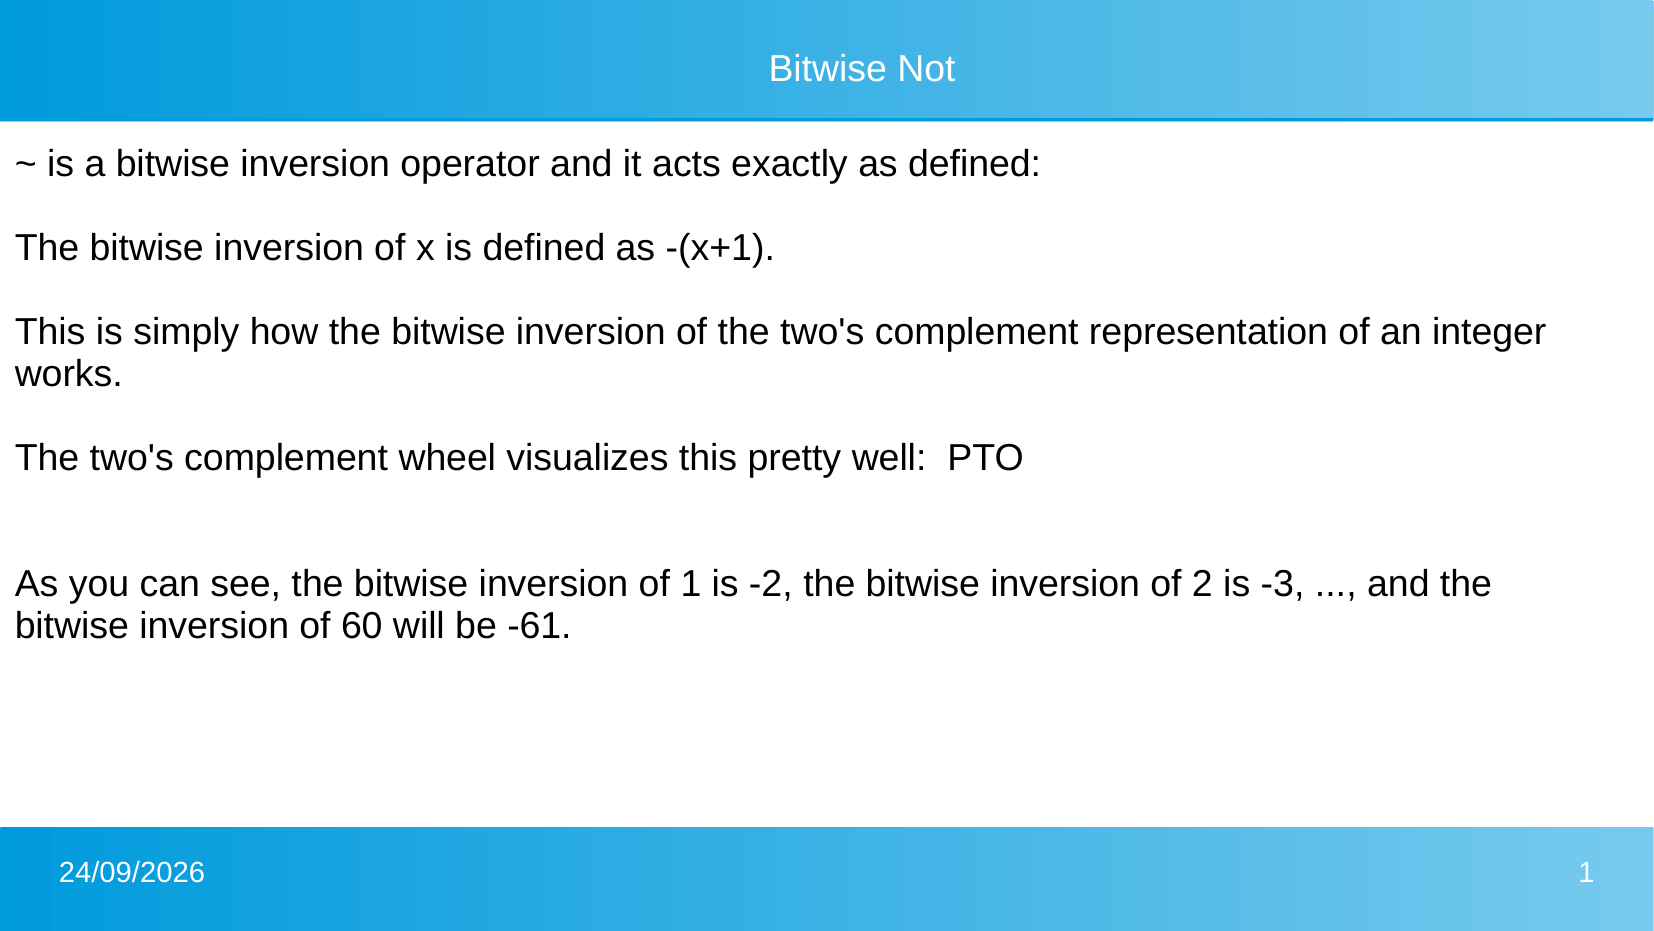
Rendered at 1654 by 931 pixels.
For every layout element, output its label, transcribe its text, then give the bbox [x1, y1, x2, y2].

text_box ~ is a bitwise inversion operator and it acts exactly as defined: The bitwise inversion of x is defined as -(x+1). This is simply how the bitwise inversion of the two's complement representation of an integer works. The two's complement wheel visualizes this pretty well: PTO As you can see, the bitwise inversion of 1 is -2, the bitwise inversion of 2 is -3, ..., and the bitwise inversion of 60 will be -61. [0, 135, 1595, 697]
title Bitwise Not [59, 29, 1595, 108]
